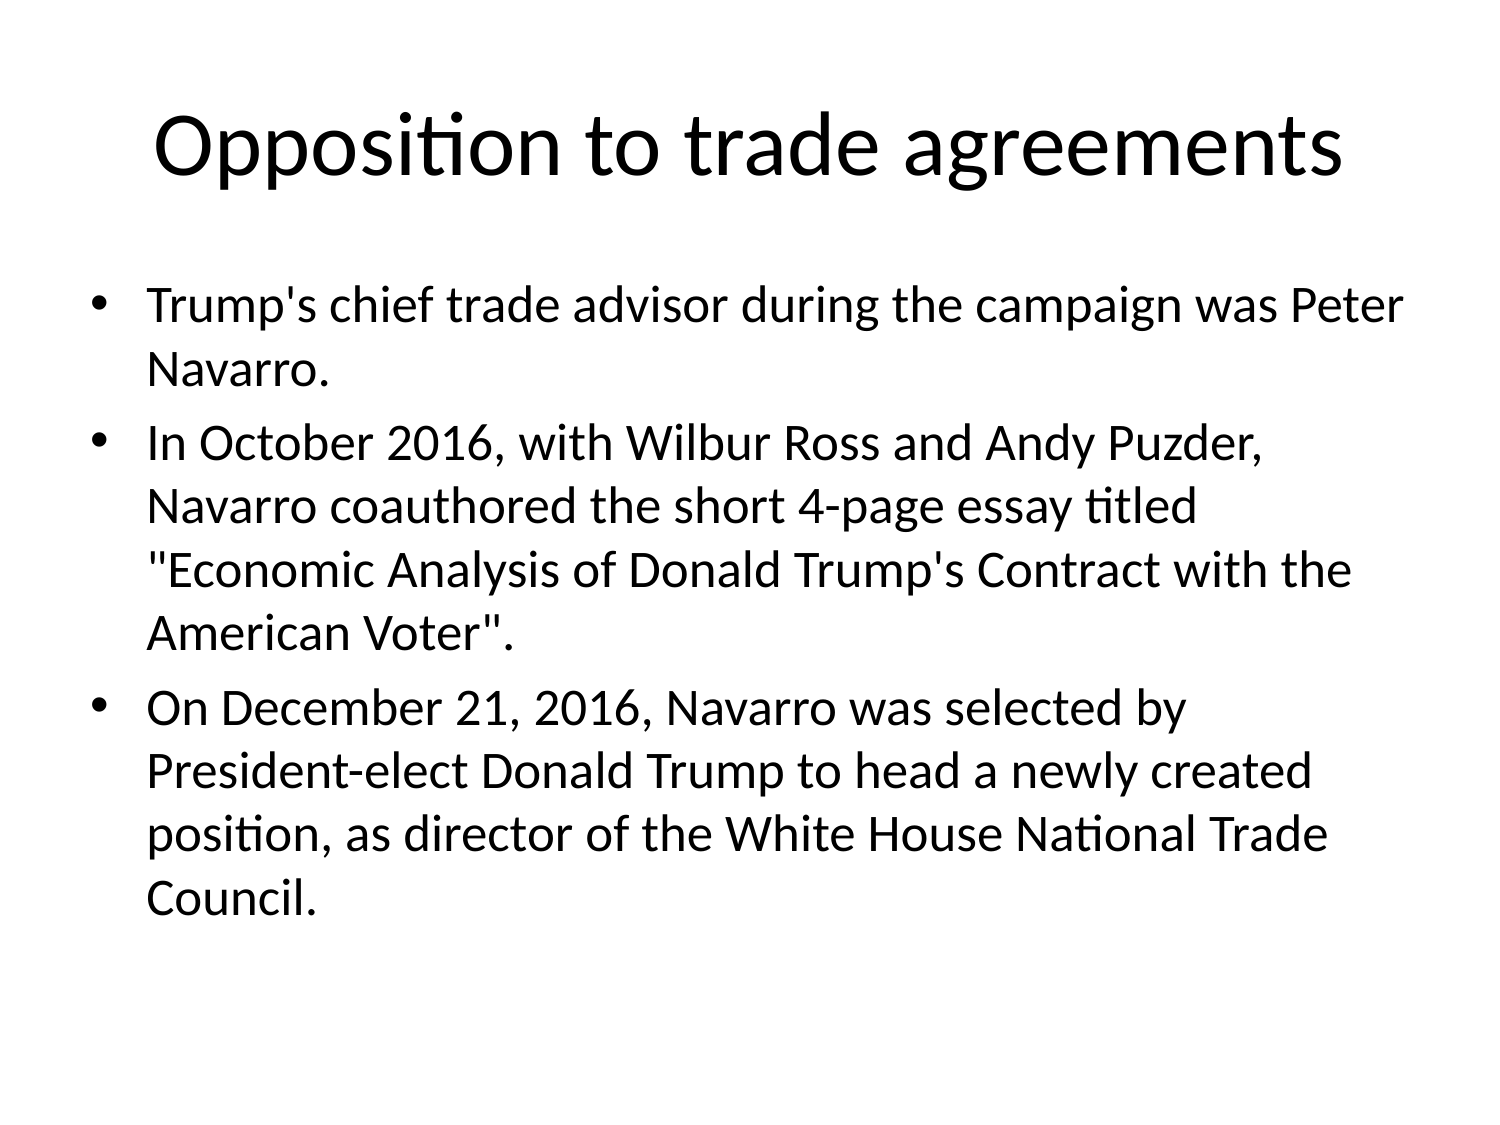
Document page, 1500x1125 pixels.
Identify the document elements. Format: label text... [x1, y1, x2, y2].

title Opposition to trade agreements [75, 45, 1425, 233]
list Trump's chief trade advisor during the campaign was Peter Navarro. In October 2016, with Wilbur Ross and Andy Puzder, Navarro coauthored the short 4-page essay titled "Economic Analysis of Donald Trump's Contract with the American Voter". On December 21, 2016, Navarro was selected by President-elect Donald Trump to head a newly created position, as director of the White House National Trade Council. [75, 262, 1425, 1005]
